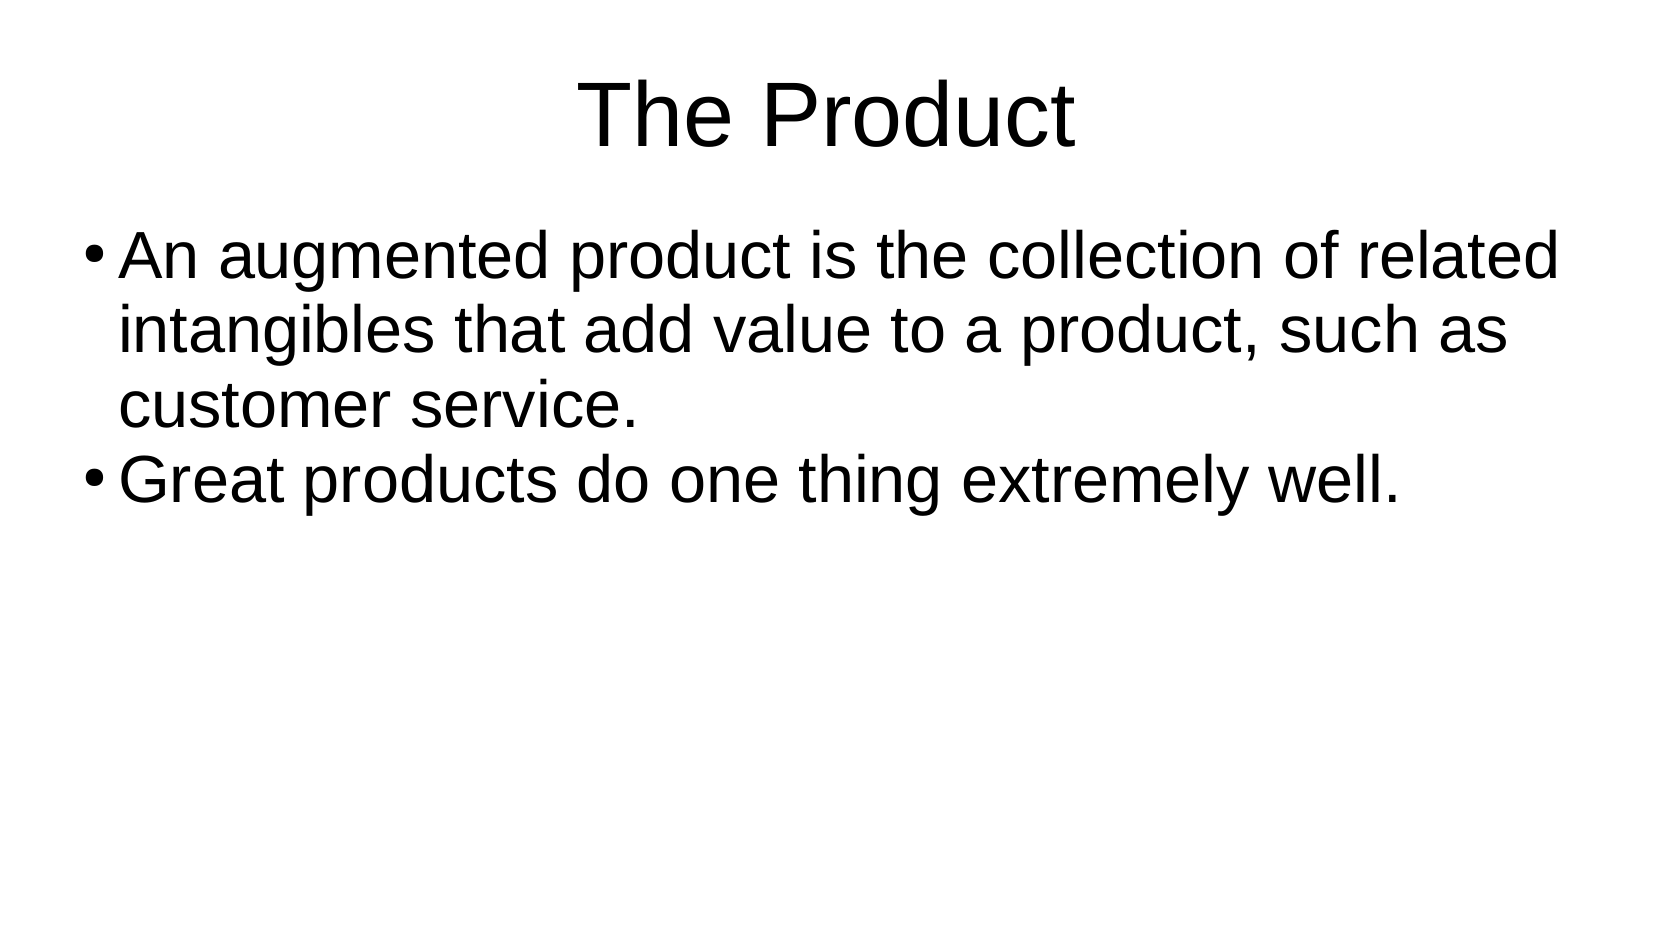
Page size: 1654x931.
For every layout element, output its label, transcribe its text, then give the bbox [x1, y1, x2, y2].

subtitle An augmented product is the collection of related intangibles that add value to a product, such as customer service. Great products do one thing extremely well. [82, 217, 1571, 758]
title The Product [82, 37, 1571, 193]
